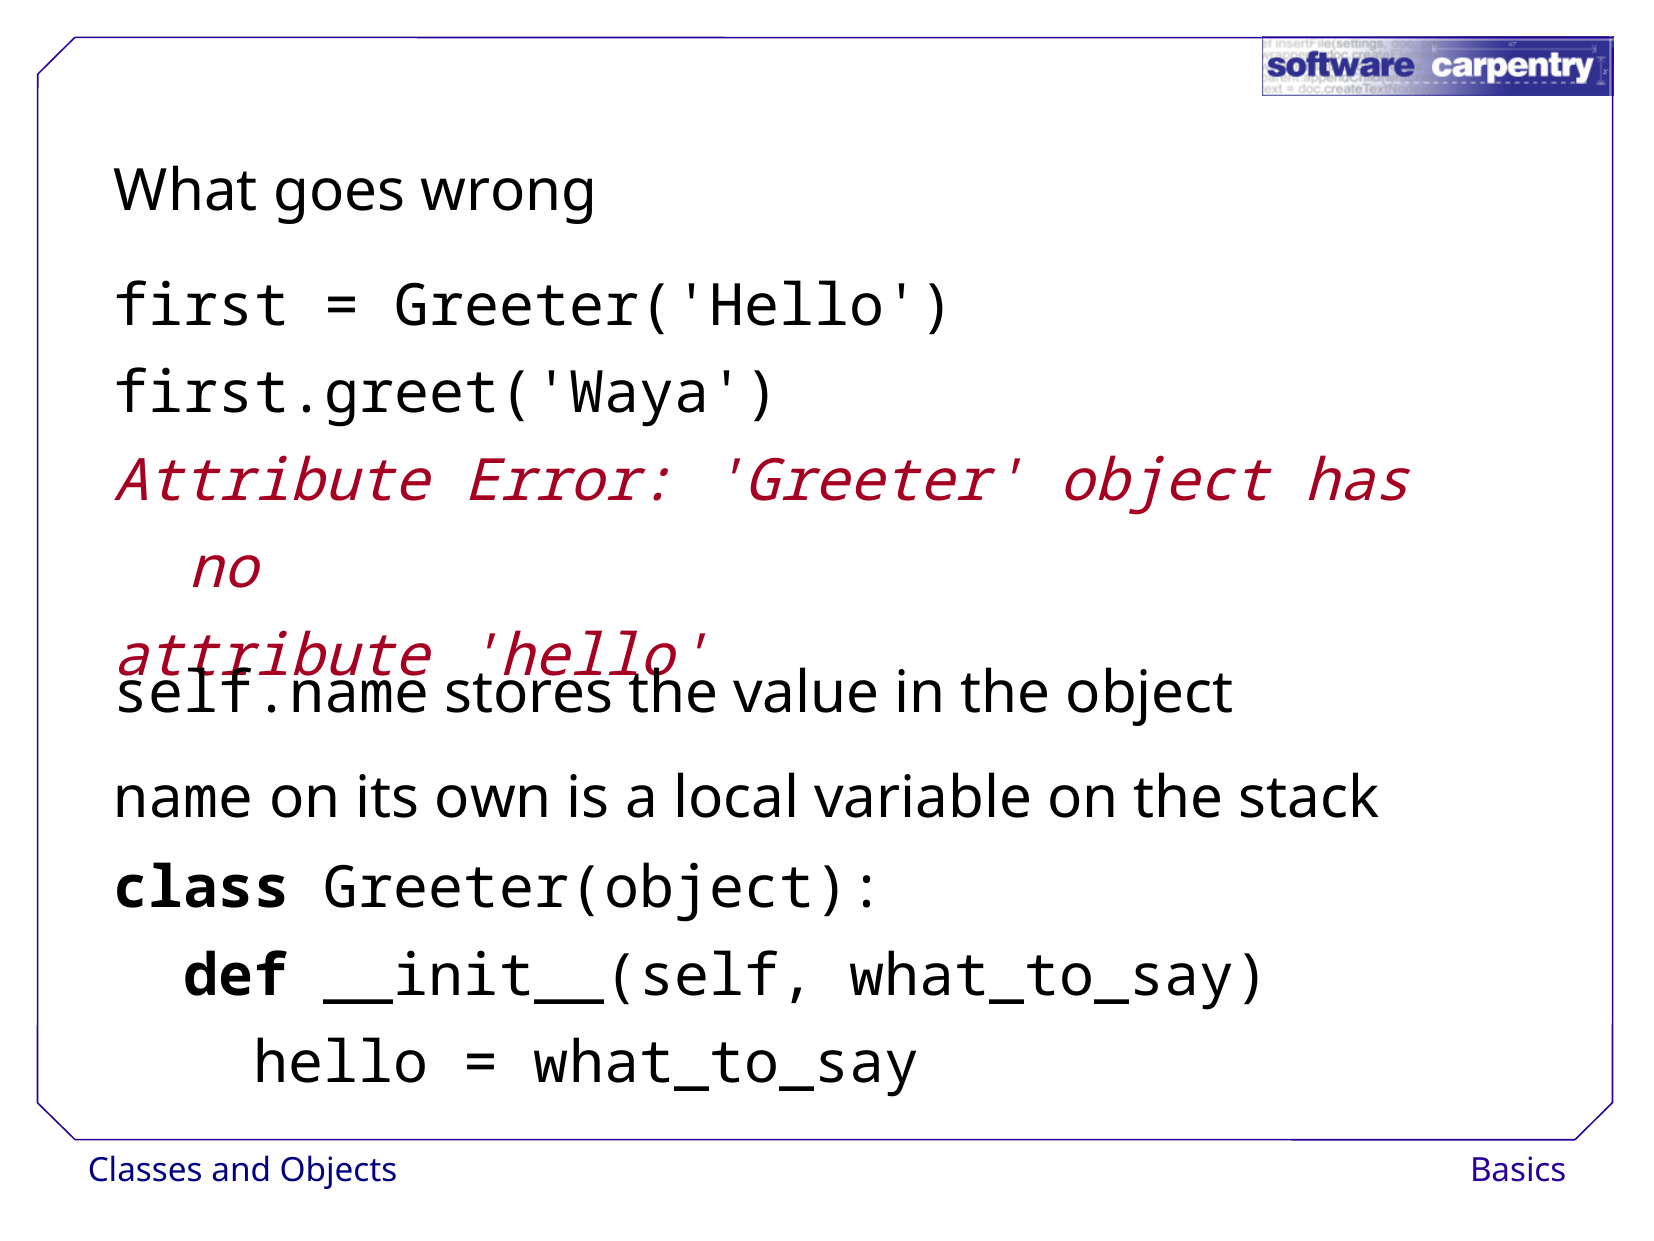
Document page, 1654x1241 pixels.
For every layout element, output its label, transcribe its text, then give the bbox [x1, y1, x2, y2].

picture [1262, 36, 1614, 96]
text_box self.name stores the value in the object name on its own is a local variable on the stack [99, 611, 1517, 823]
text_box first = Greeter('Hello') first.greet('Waya') Attribute Error: 'Greeter' object has no attribute 'hello' [99, 241, 1517, 611]
text_box class Greeter(object): def __init__(self, what_to_say) hello = what_to_say [99, 823, 1517, 1102]
text_box What goes wrong [99, 109, 1517, 231]
